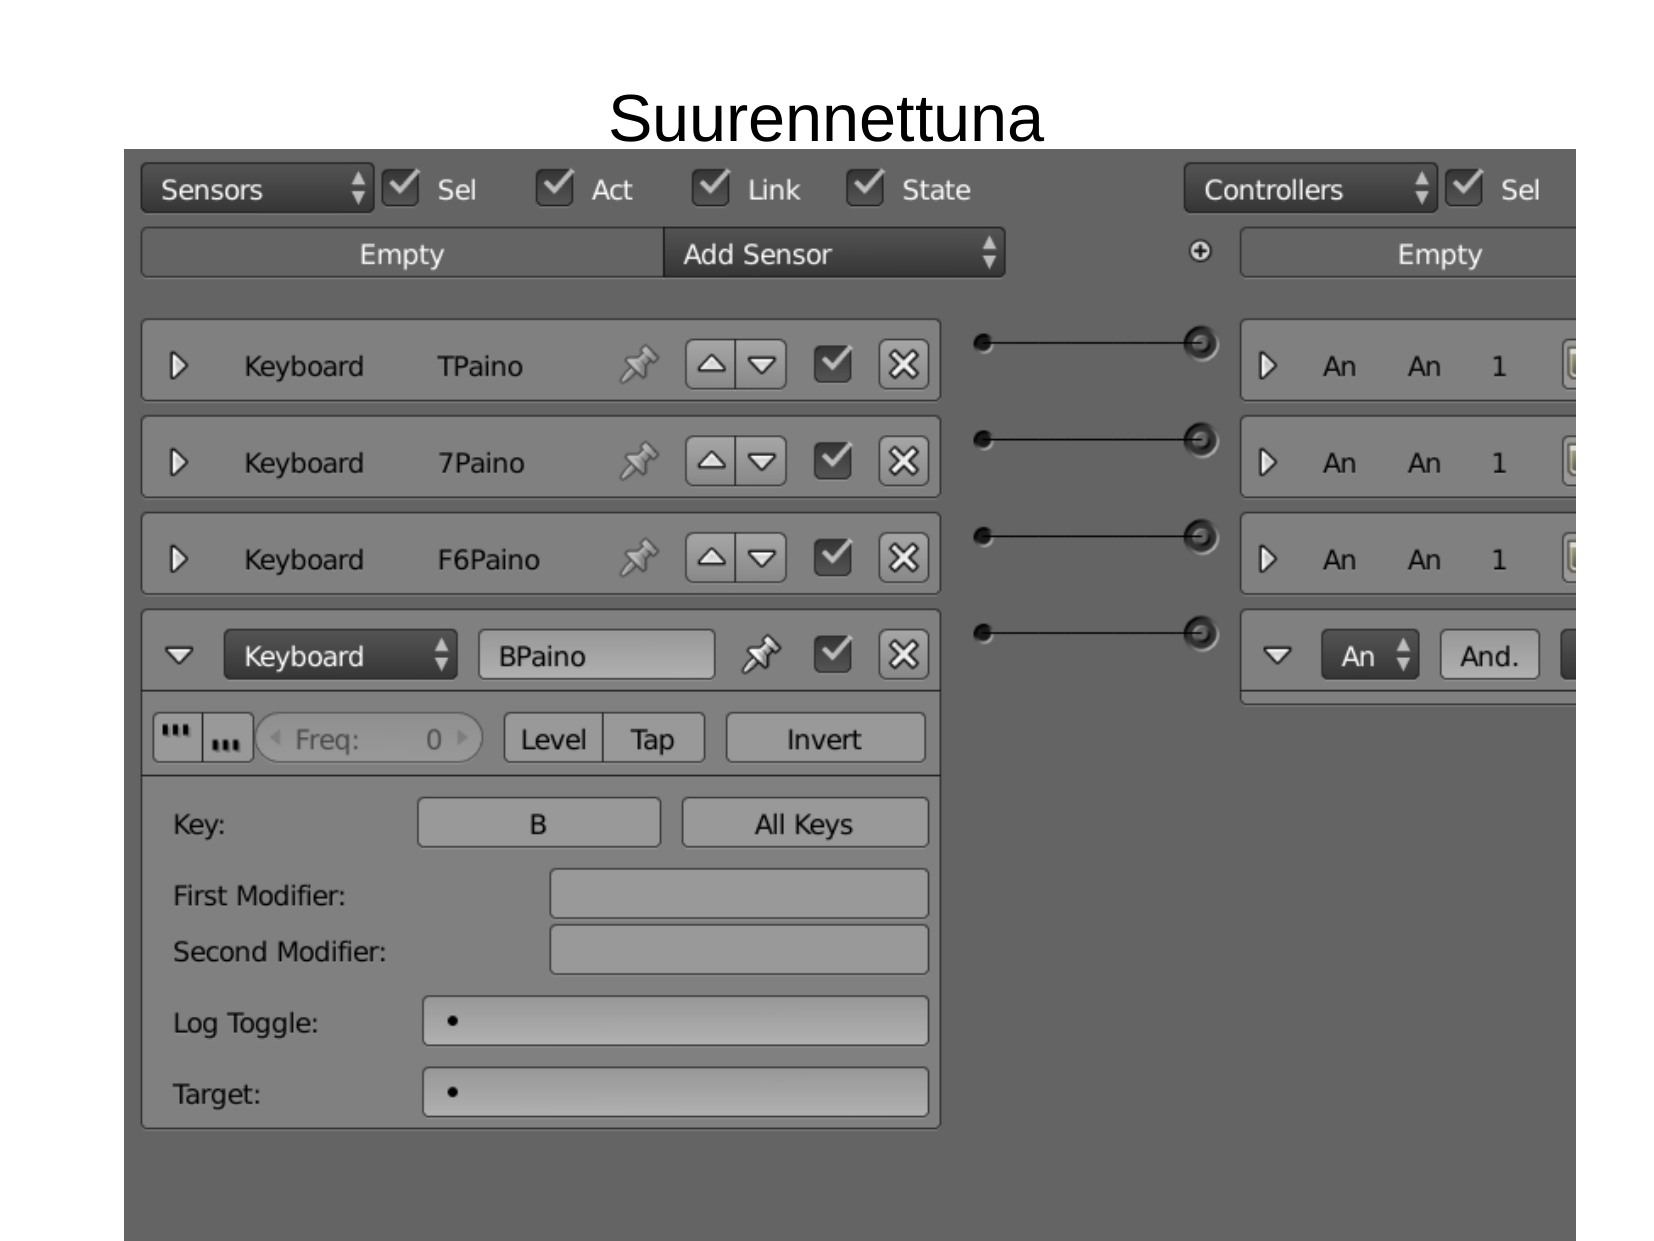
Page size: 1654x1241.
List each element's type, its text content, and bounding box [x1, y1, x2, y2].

subtitle Suurennettuna [82, 49, 1571, 1010]
picture [124, 149, 1576, 1241]
